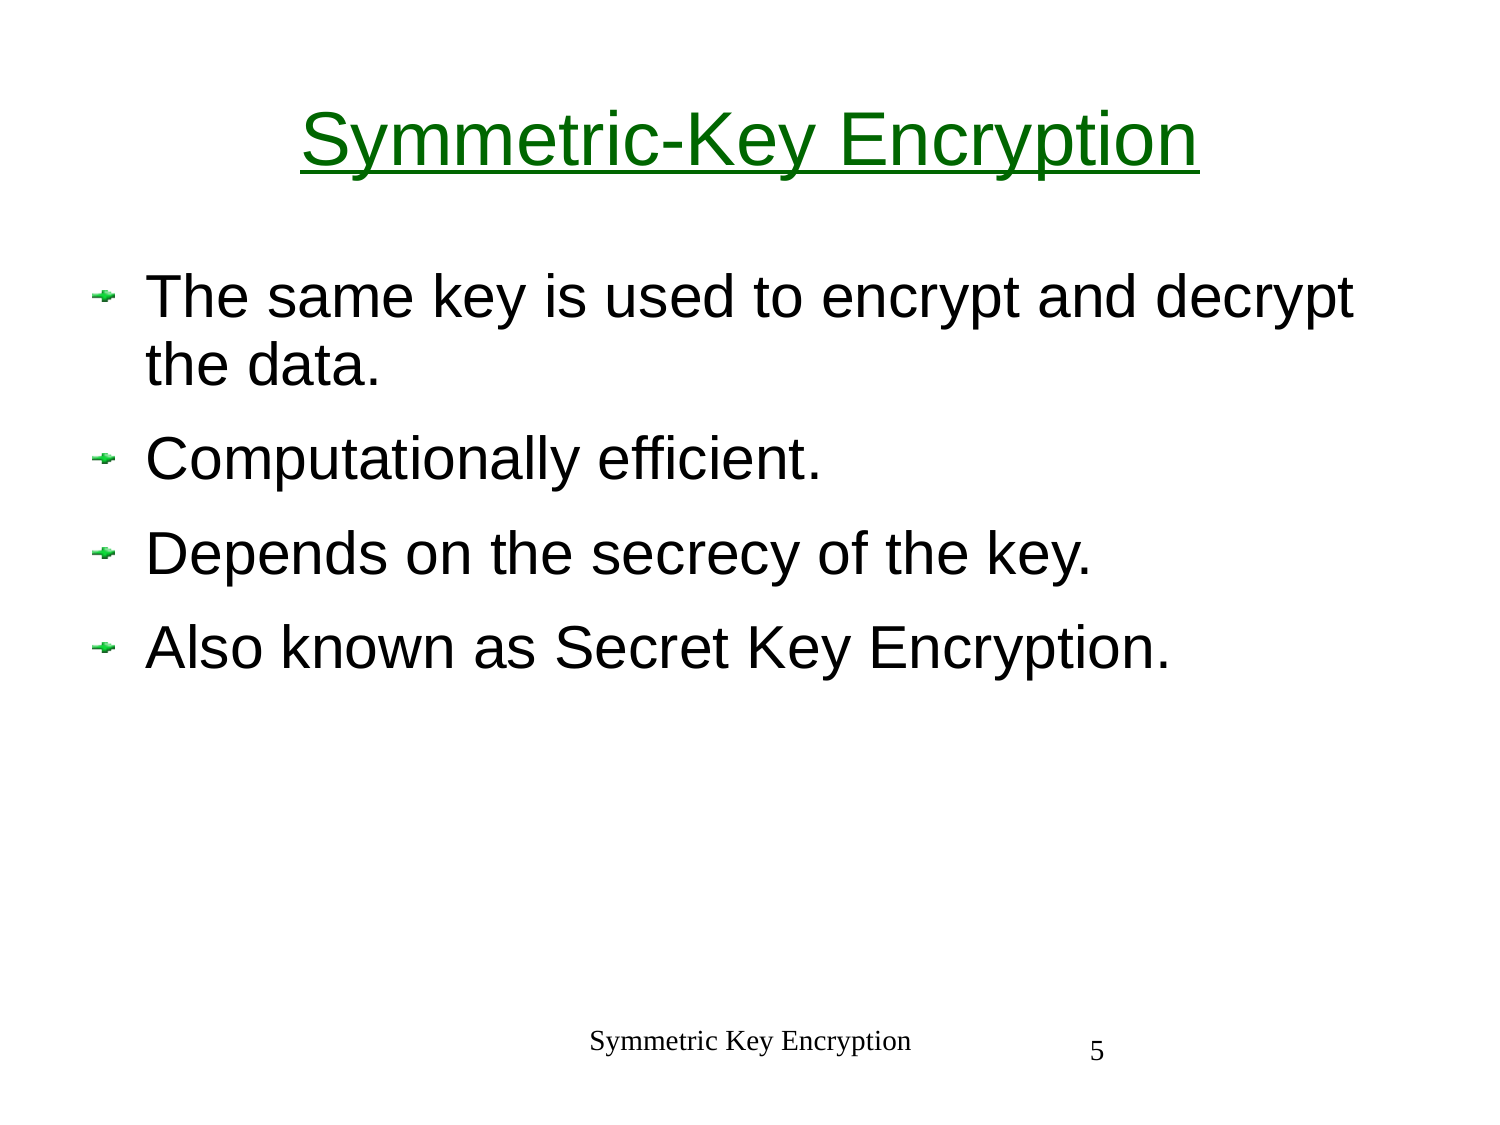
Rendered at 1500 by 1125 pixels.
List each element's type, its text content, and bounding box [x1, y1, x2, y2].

list The same key is used to encrypt and decrypt the data. Computationally efficient. Depends on the secrecy of the key. Also known as Secret Key Encryption. [75, 262, 1425, 1006]
title Symmetric-Key Encryption [75, 93, 1425, 185]
slide_number <number> [1074, 1024, 1425, 1100]
